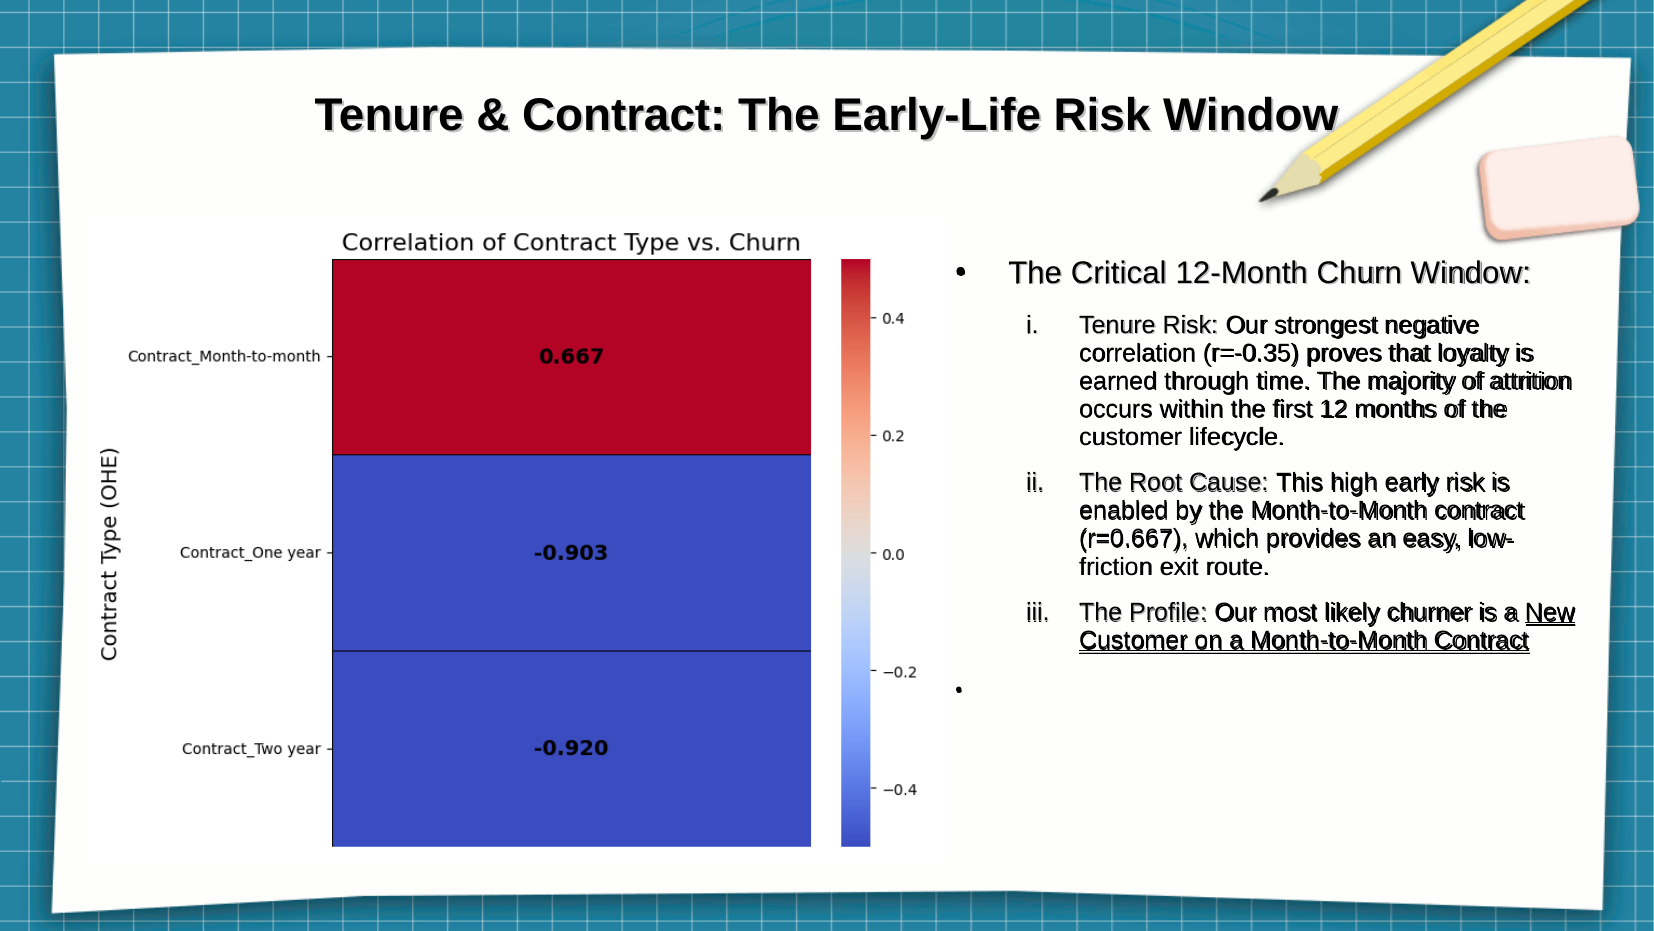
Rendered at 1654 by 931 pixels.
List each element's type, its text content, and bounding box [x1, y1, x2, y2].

list The Critical 12-Month Churn Window: Tenure Risk: Our strongest negative correlation (r=-0.35) proves that loyalty is earned through time. The majority of attrition occurs within the first 12 months of the customer lifecycle. The Root Cause: This high early risk is enabled by the Month-to-Month contract (r=0.667), which provides an easy, low-friction exit route. The Profile: Our most likely churner is a New Customer on a Month-to-Month Contract [937, 255, 1576, 901]
picture [0, 0, 1654, 931]
title Tenure & Contract: The Early-Life Risk Window [82, 37, 1571, 193]
